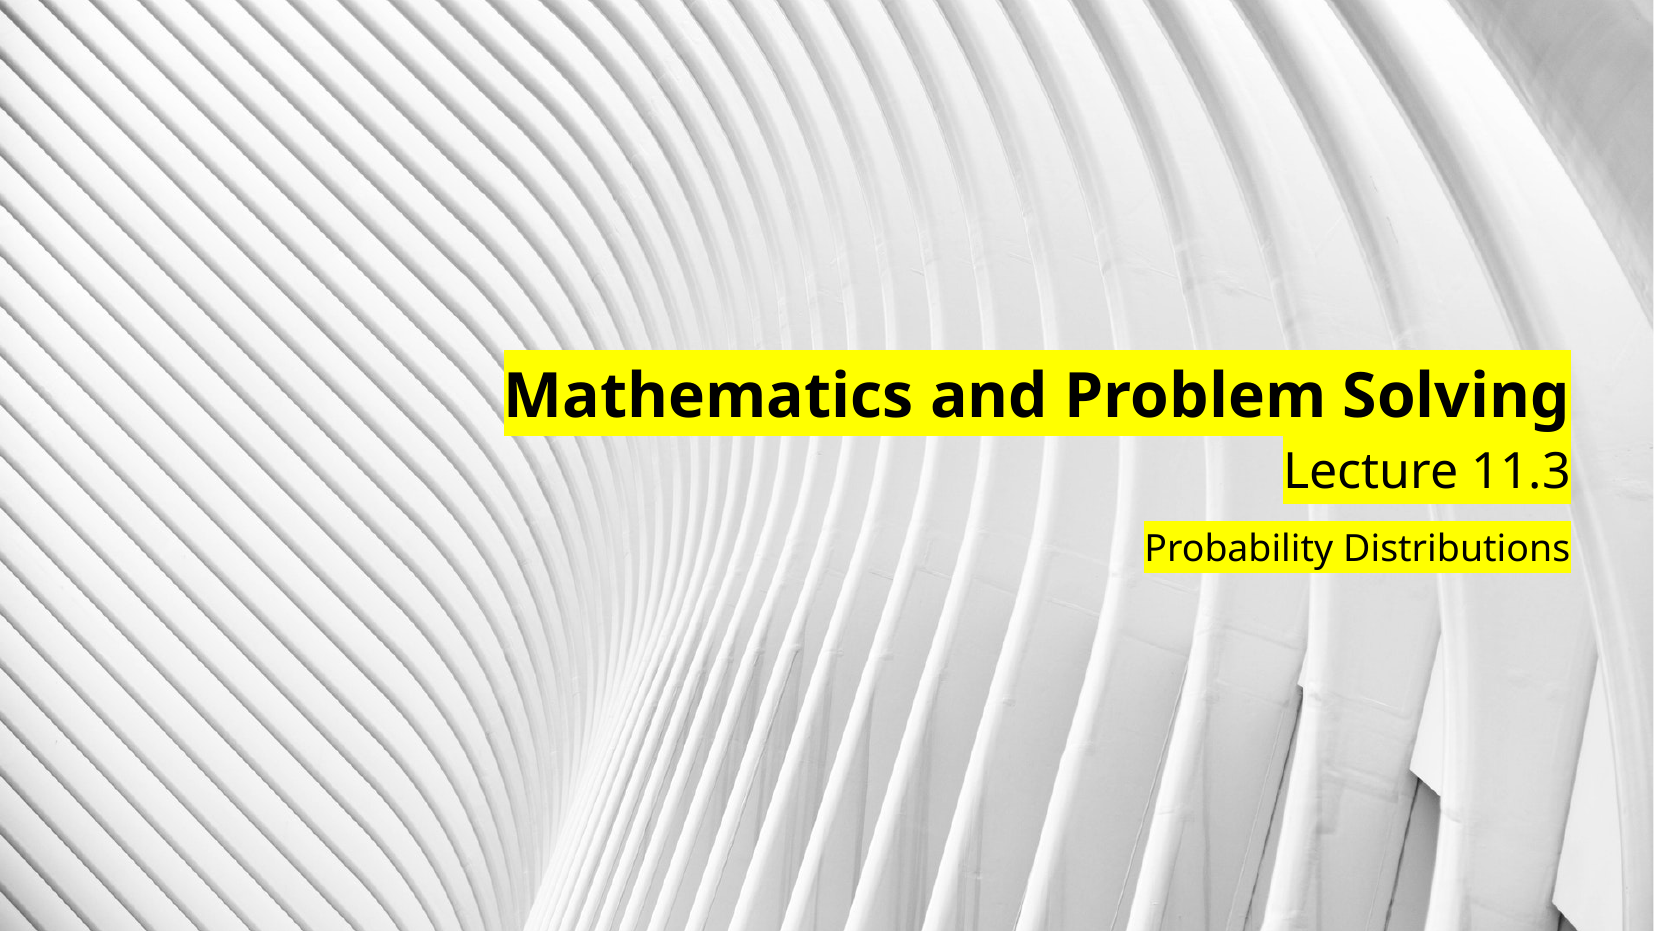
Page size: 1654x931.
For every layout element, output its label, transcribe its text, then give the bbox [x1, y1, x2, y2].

list Mathematics and Problem Solving Lecture 11.3 Probability Distributions [82, 37, 1571, 886]
picture [0, 0, 1654, 931]
